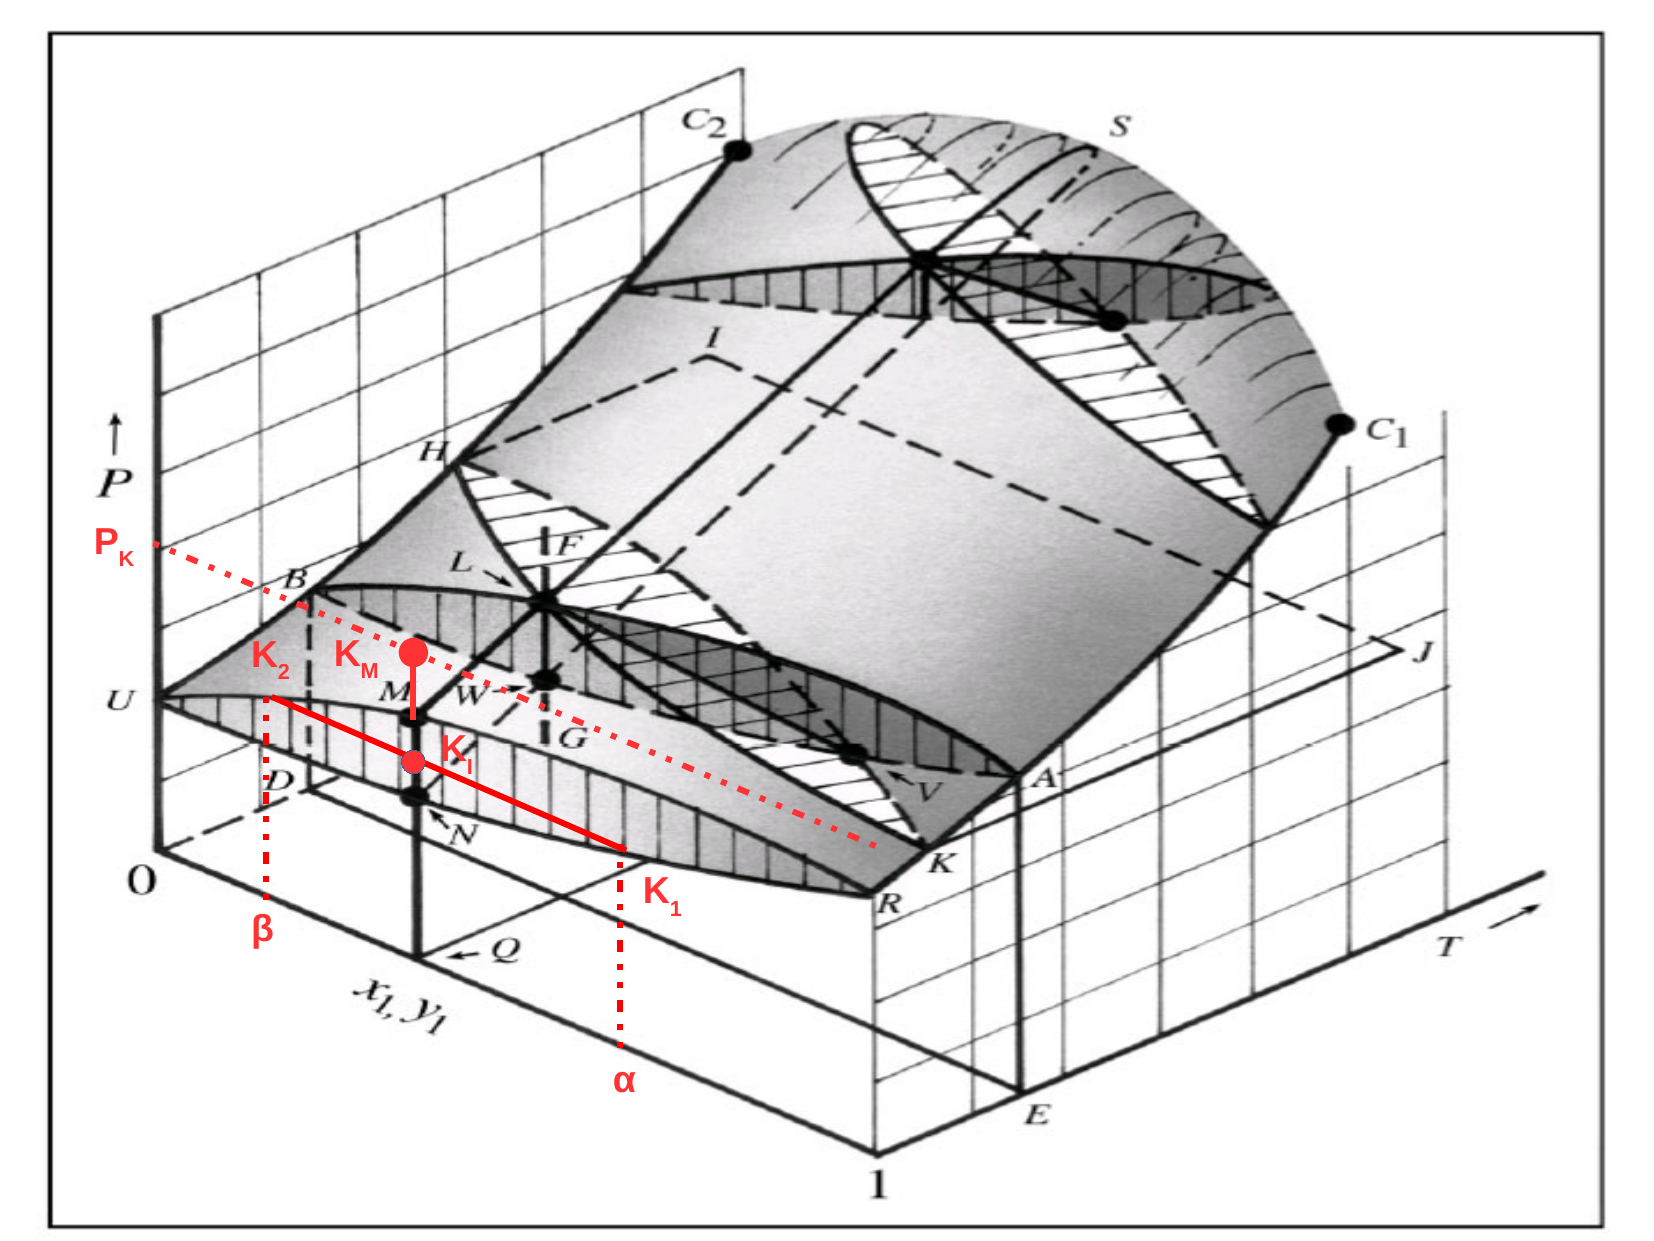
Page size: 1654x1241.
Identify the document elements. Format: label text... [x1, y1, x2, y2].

text_box PK [78, 512, 150, 579]
picture [0, 4, 1654, 1241]
text_box β [236, 899, 289, 957]
text_box α [598, 1051, 651, 1108]
text_box K2 [236, 625, 305, 692]
text_box [401, 750, 425, 774]
text_box KM [318, 625, 394, 691]
text_box KI [425, 720, 488, 792]
text_box K1 [628, 862, 697, 928]
